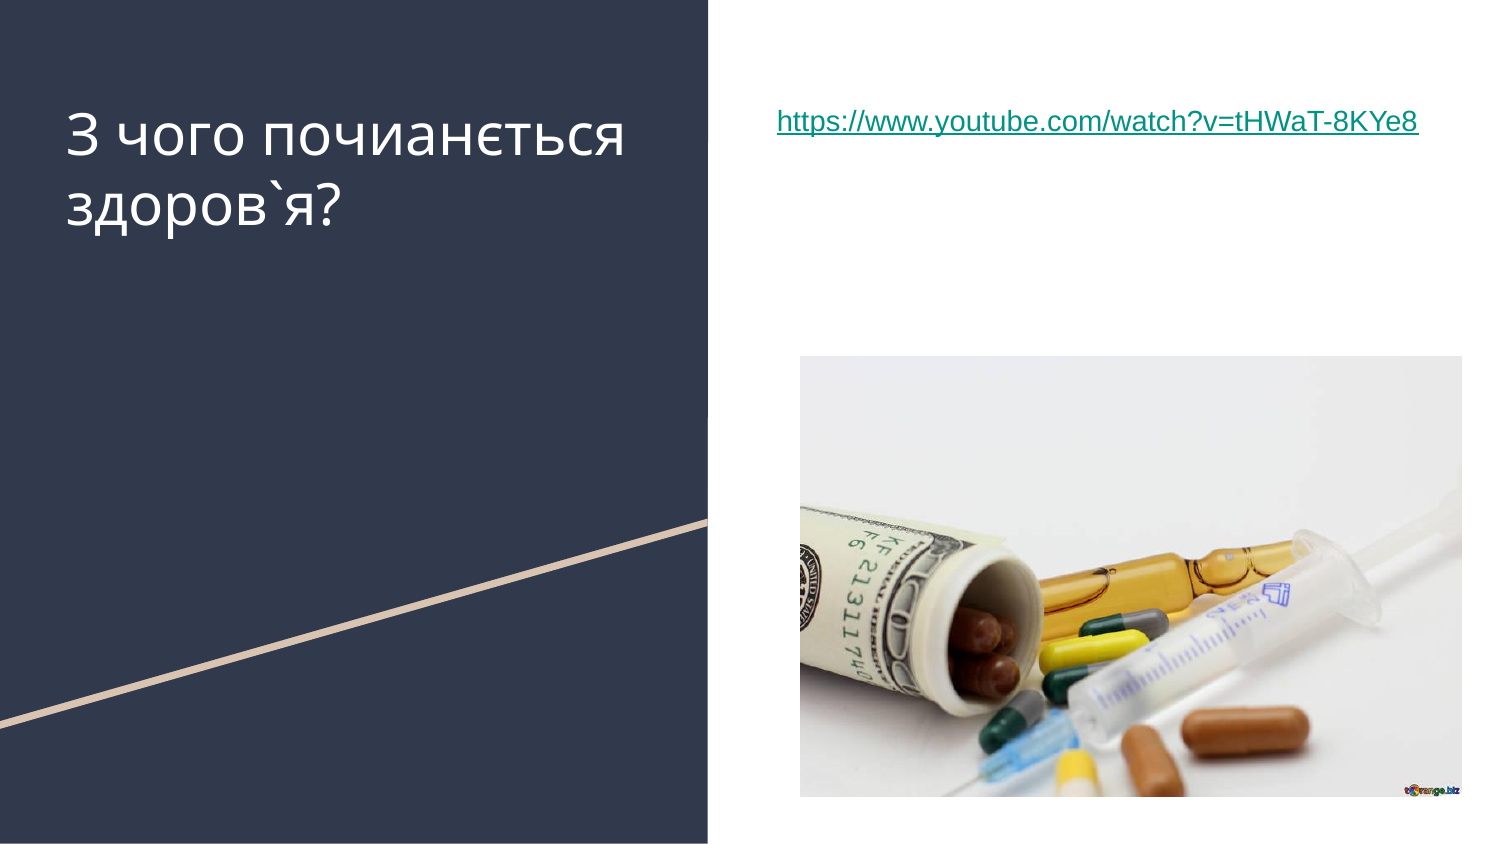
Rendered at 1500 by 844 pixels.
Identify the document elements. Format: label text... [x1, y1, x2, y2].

picture [800, 356, 1462, 797]
list https://www.youtube.com/watch?v=tHWaT-8KYe8 [761, 82, 1452, 247]
title З чого почианється здоров`я? [51, 82, 660, 494]
